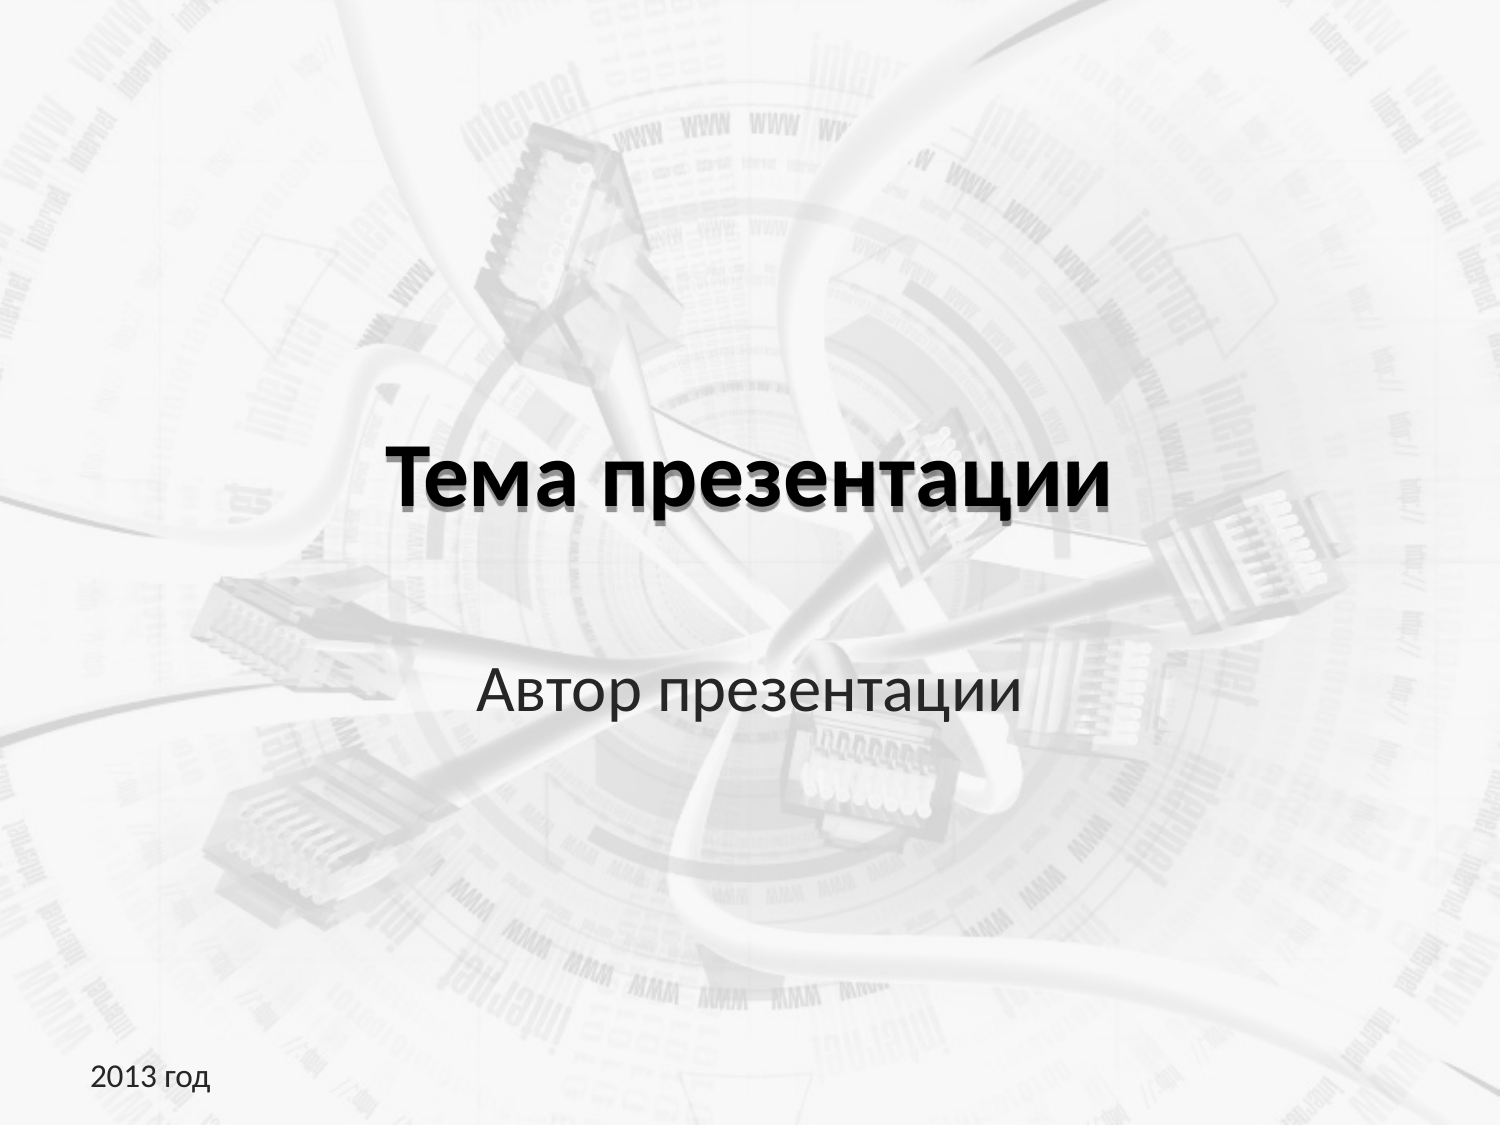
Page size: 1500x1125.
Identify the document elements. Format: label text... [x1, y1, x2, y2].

slide_number 2013 год [75, 1050, 425, 1098]
picture [0, 0, 1500, 1125]
subtitle Автор презентации [225, 637, 1275, 925]
title Тема презентации [112, 349, 1388, 591]
